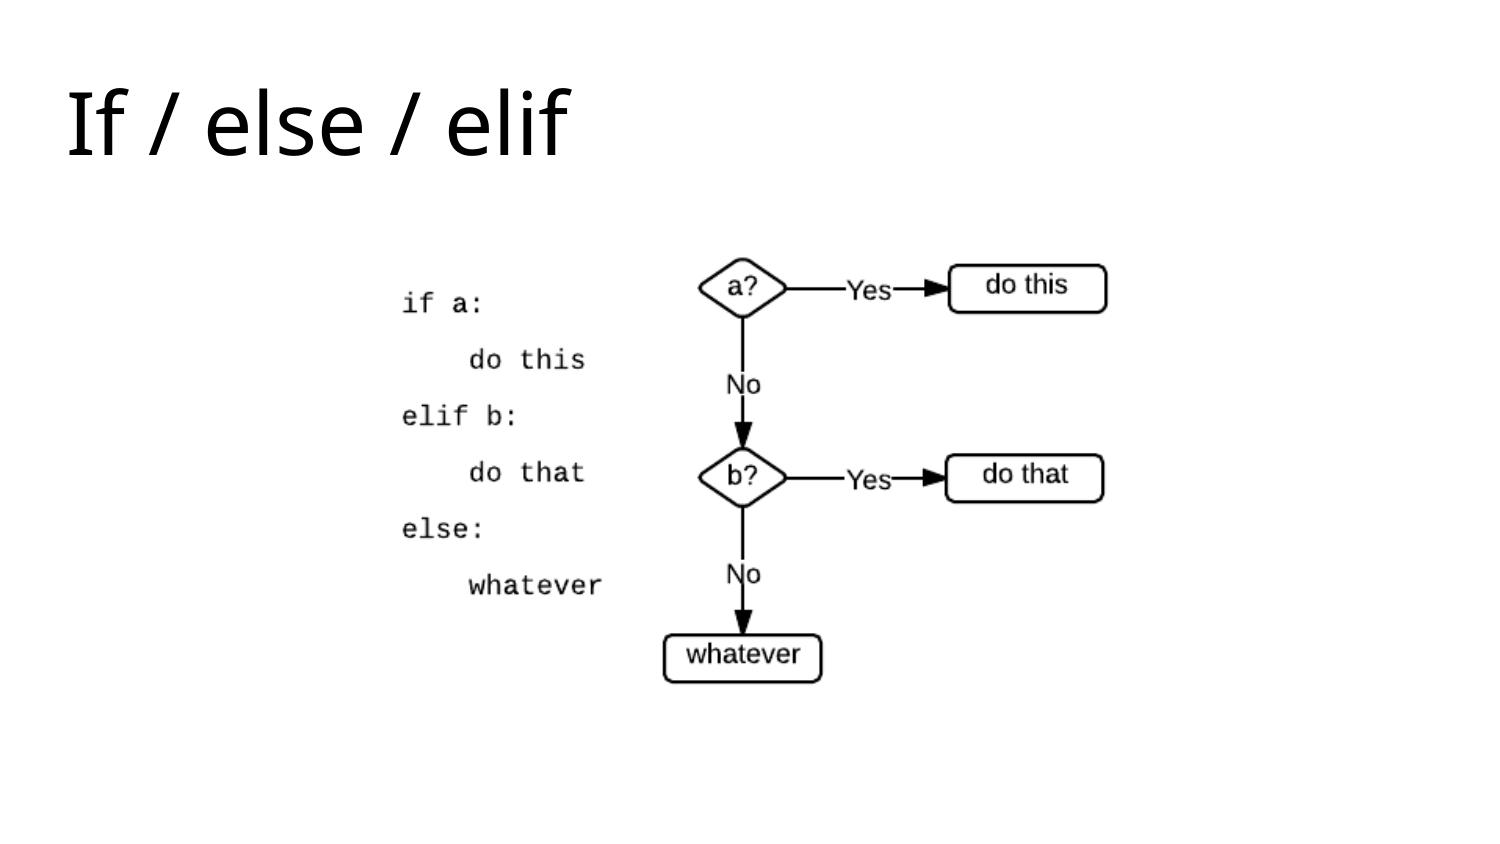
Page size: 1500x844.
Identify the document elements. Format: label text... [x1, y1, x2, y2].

title If / else / elif [51, 51, 1449, 189]
picture [375, 228, 1125, 690]
